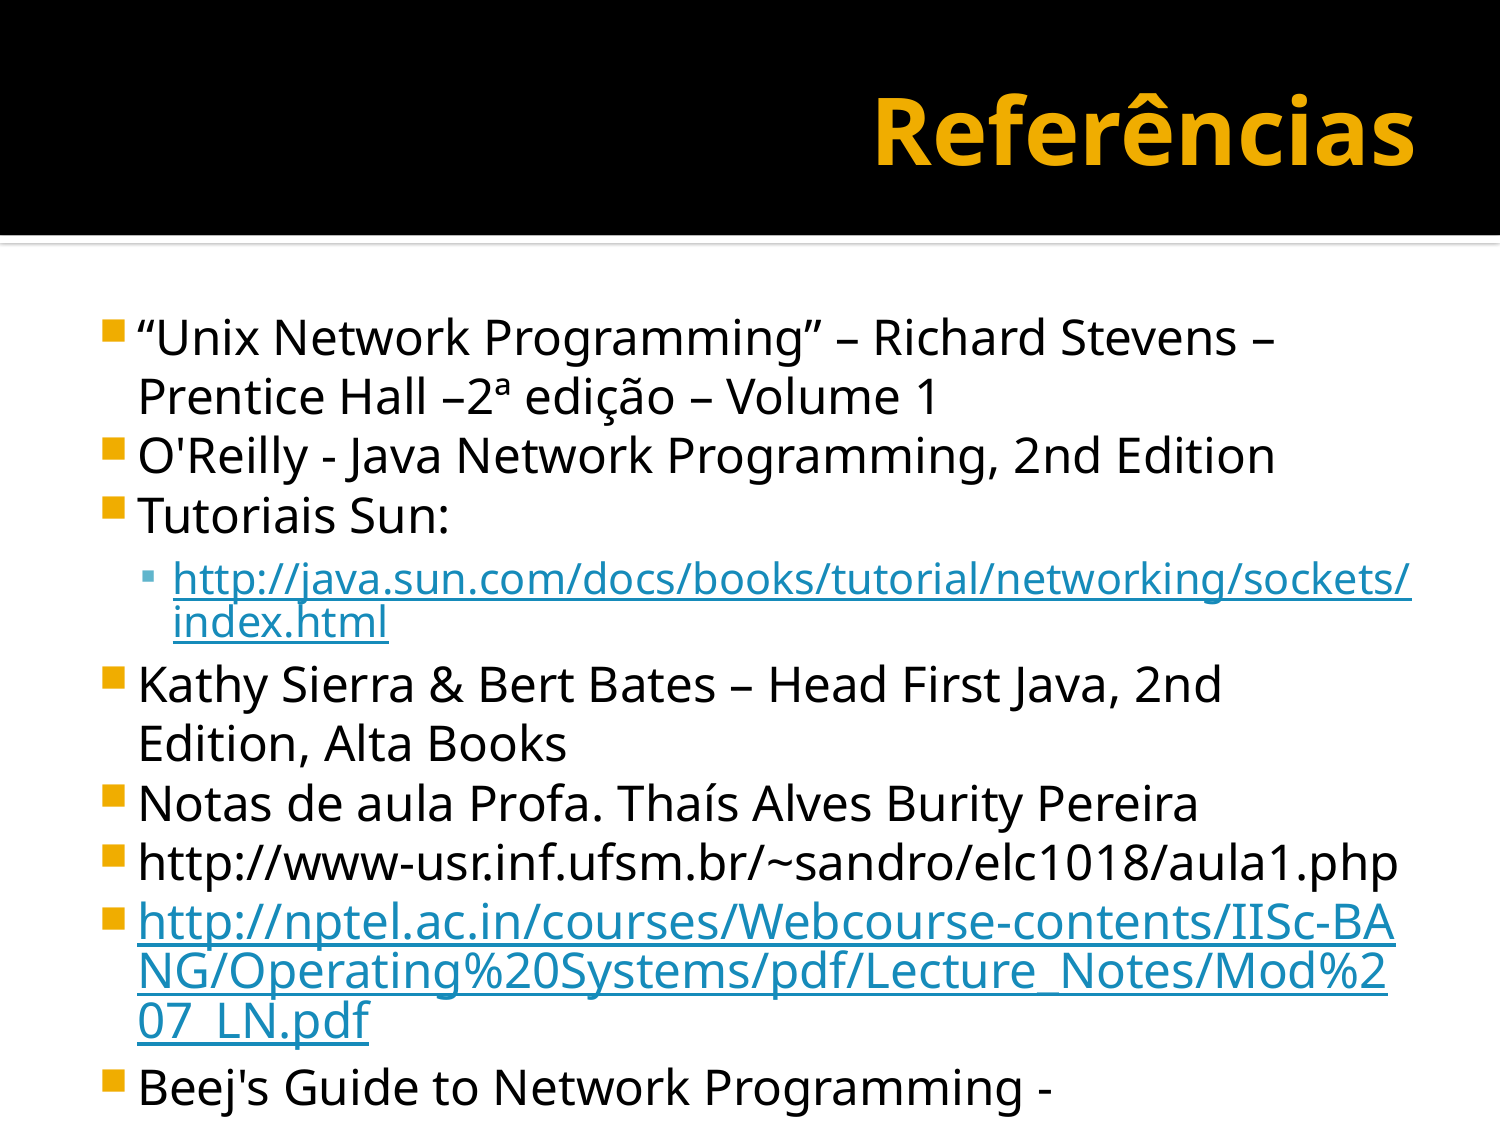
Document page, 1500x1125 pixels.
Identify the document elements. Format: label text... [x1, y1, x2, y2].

title Referências [75, 25, 1425, 231]
list “Unix Network Programming” – Richard Stevens – Prentice Hall –2ª edição – Volume 1 O'Reilly - Java Network Programming, 2nd Edition Tutoriais Sun: http://java.sun.com/docs/books/tutorial/networking/sockets/index.html Kathy Sierra & Bert Bates – Head First Java, 2nd Edition, Alta Books Notas de aula Profa. Thaís Alves Burity Pereira http://www-usr.inf.ufsm.br/~sandro/elc1018/aula1.php http://nptel.ac.in/courses/Webcourse-contents/IISc-BANG/Operating%20Systems/pdf/Lecture_Notes/Mod%207_LN.pdf Beej's Guide to Network Programming - http://beej.us/guide/bgnet/ [75, 291, 1425, 1050]
